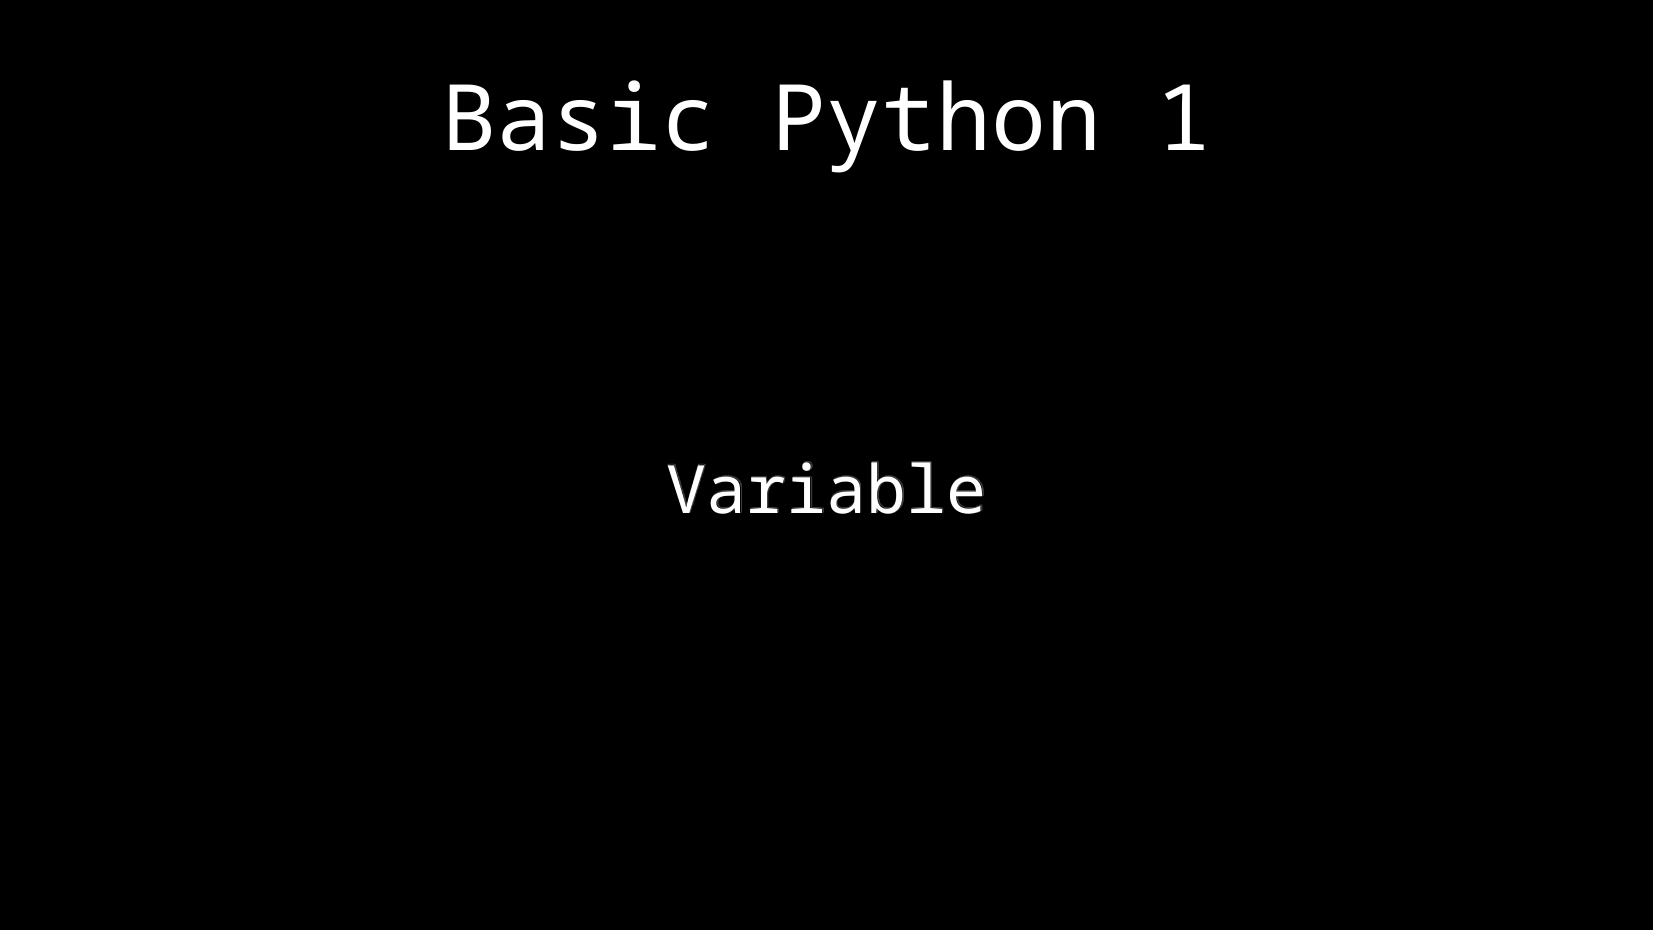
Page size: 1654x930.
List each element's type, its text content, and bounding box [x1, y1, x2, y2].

title Basic Python 1 [82, 37, 1571, 193]
subtitle Variable [82, 217, 1571, 757]
